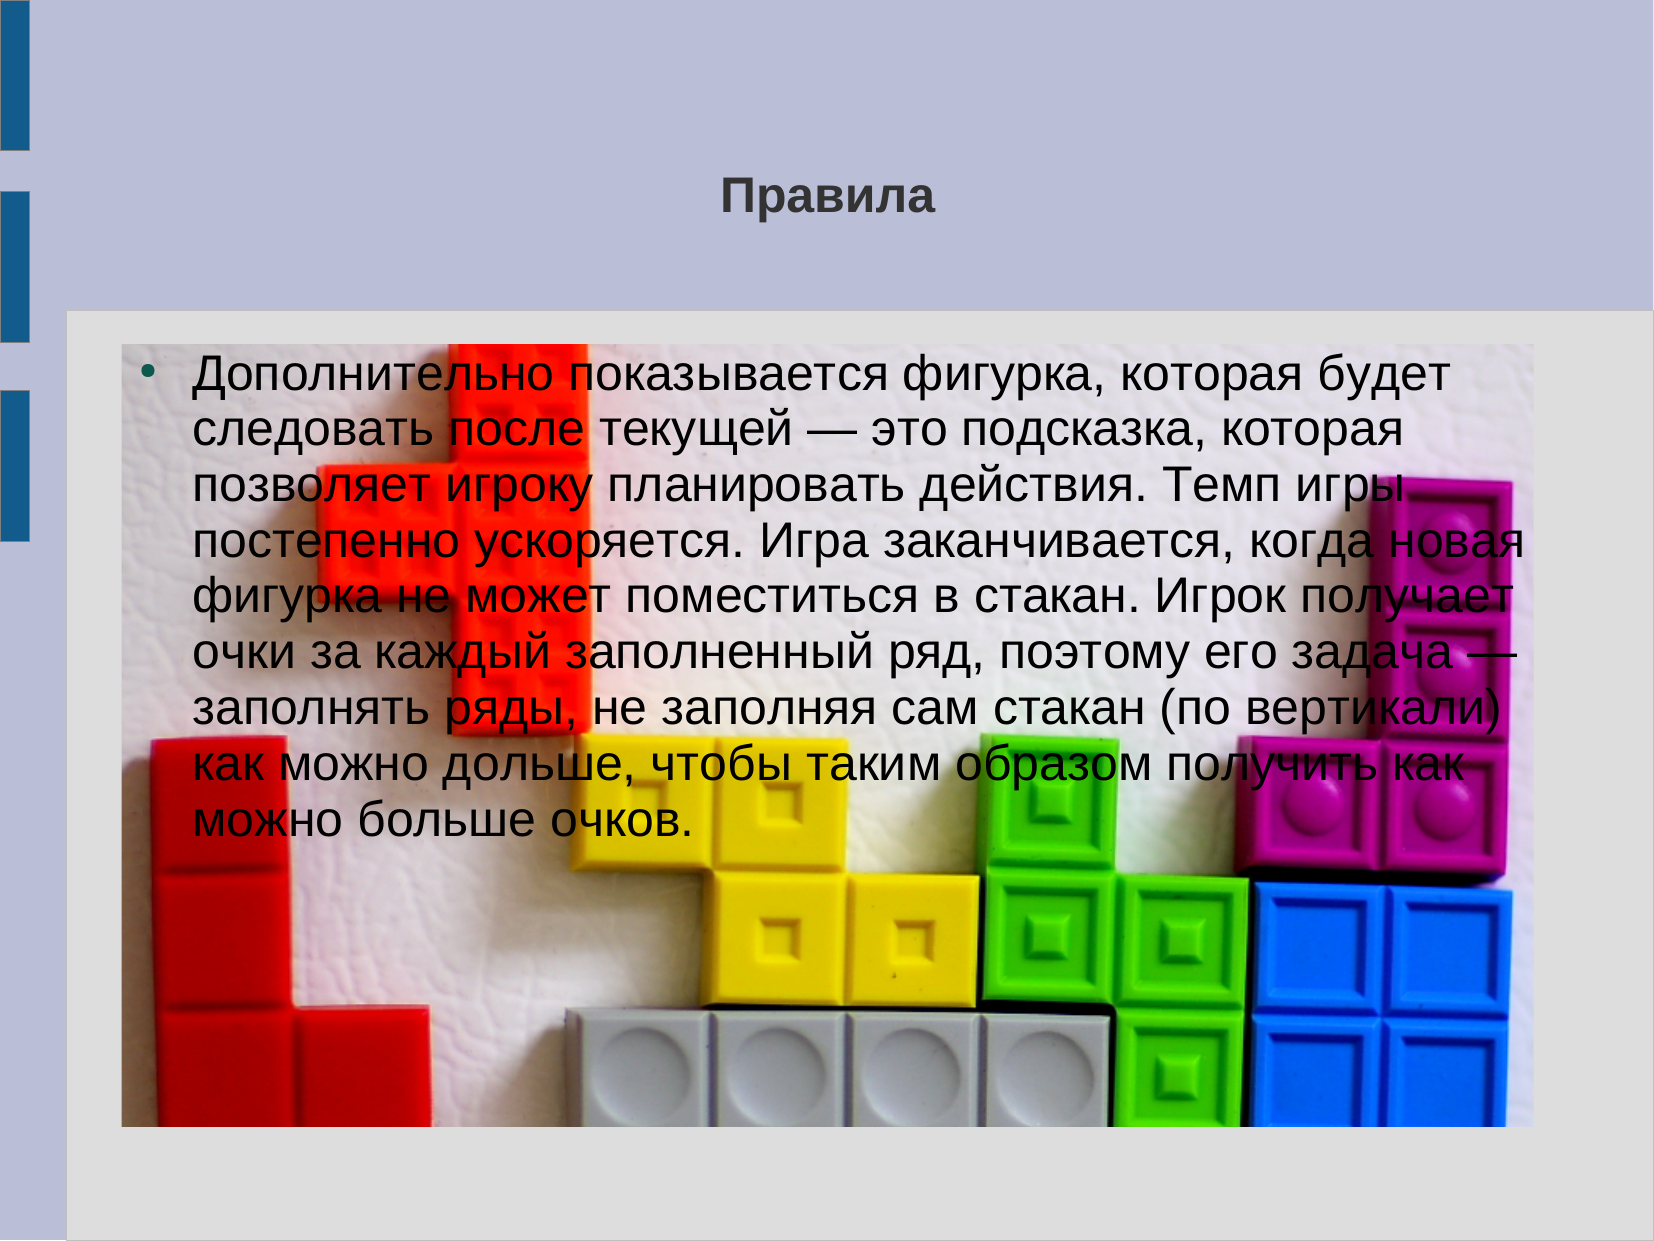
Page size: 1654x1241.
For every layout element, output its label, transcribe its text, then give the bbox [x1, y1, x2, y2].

title Правила [121, 91, 1534, 299]
list Дополнительно показывается фигурка, которая будет следовать после текущей — это подсказка, которая позволяет игроку планировать действия. Темп игры постепенно ускоряется. Игра заканчивается, когда новая фигурка не может поместиться в стакан. Игрок получает очки за каждый заполненный ряд, поэтому его задача — заполнять ряды, не заполняя сам стакан (по вертикали) как можно дольше, чтобы таким образом получить как можно больше очков. [121, 344, 1534, 1127]
